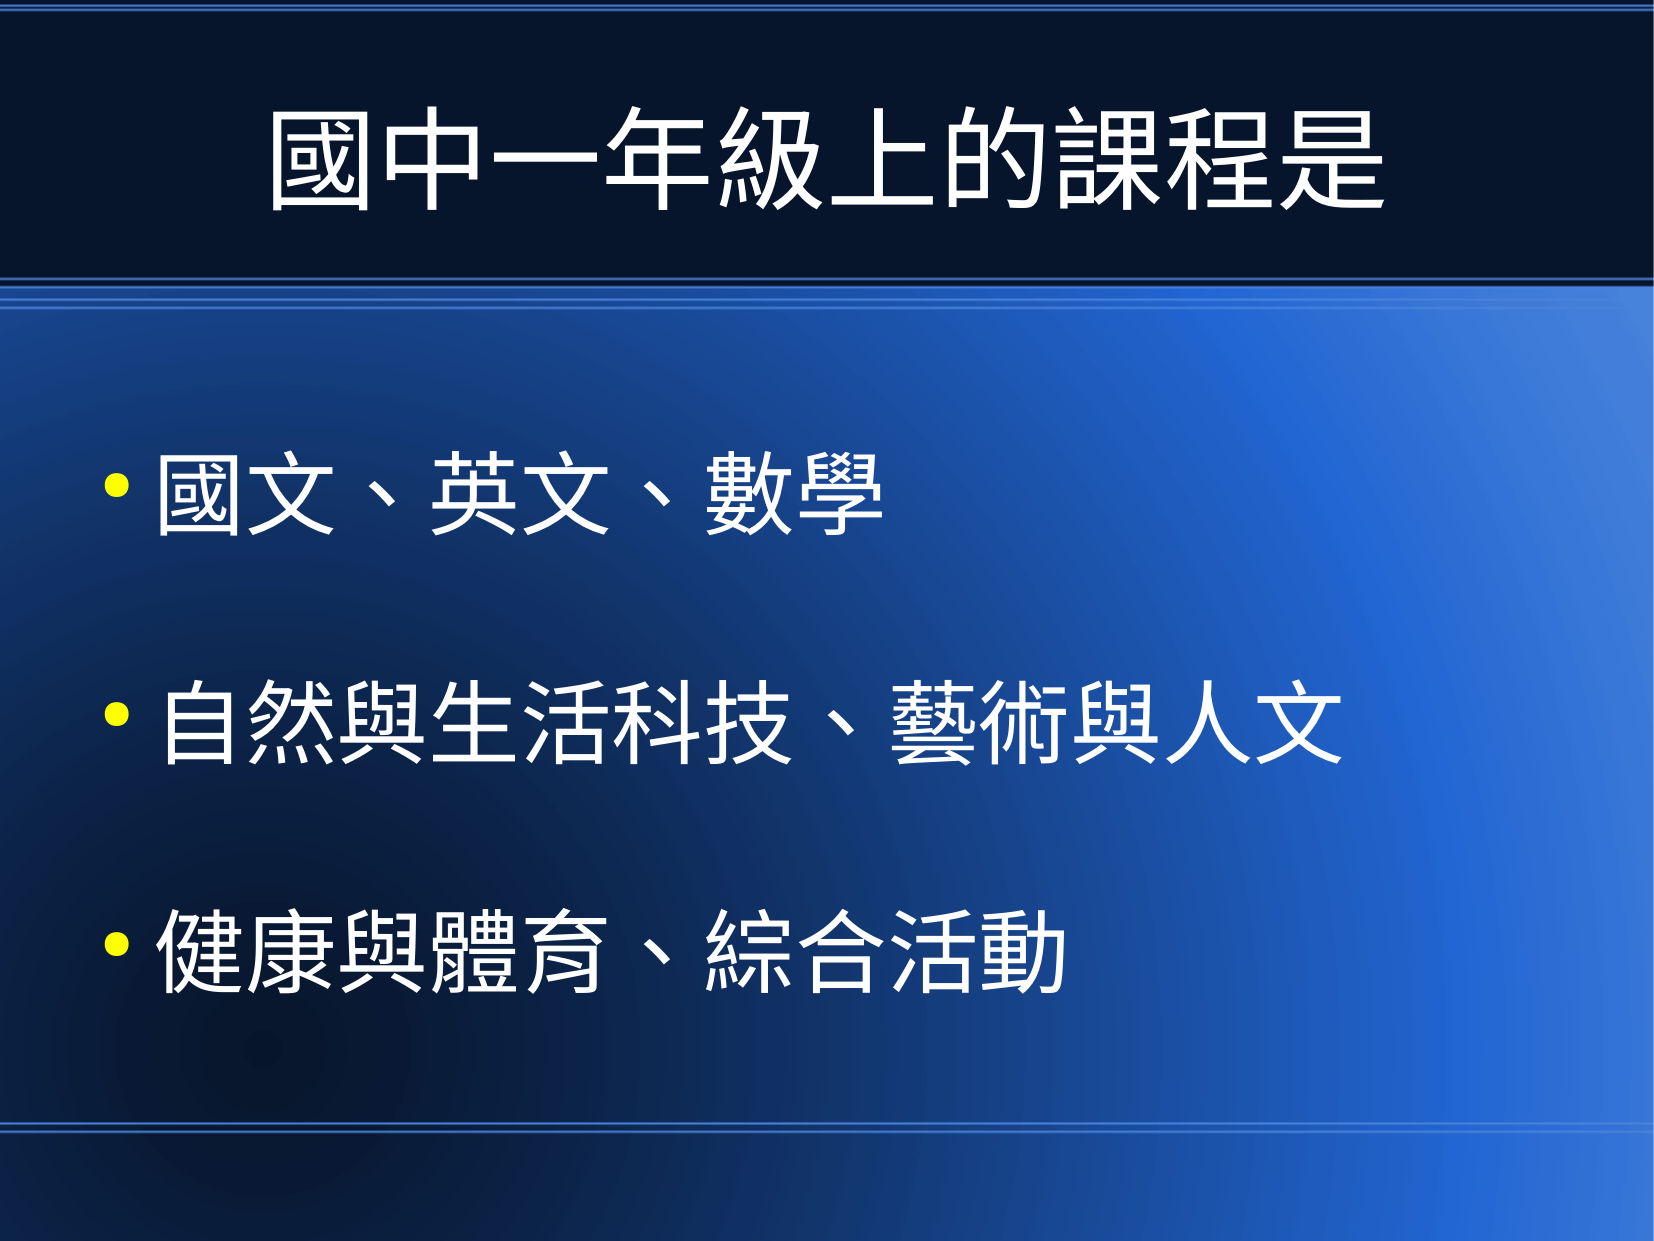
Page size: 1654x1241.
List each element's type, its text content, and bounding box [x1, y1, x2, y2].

title 國中一年級上的課程是 [82, 49, 1571, 257]
picture [0, 0, 1654, 1241]
list 國文、英文、數學 自然與生活科技、藝術與人文 健康與體育、綜合活動 [82, 355, 1571, 1241]
